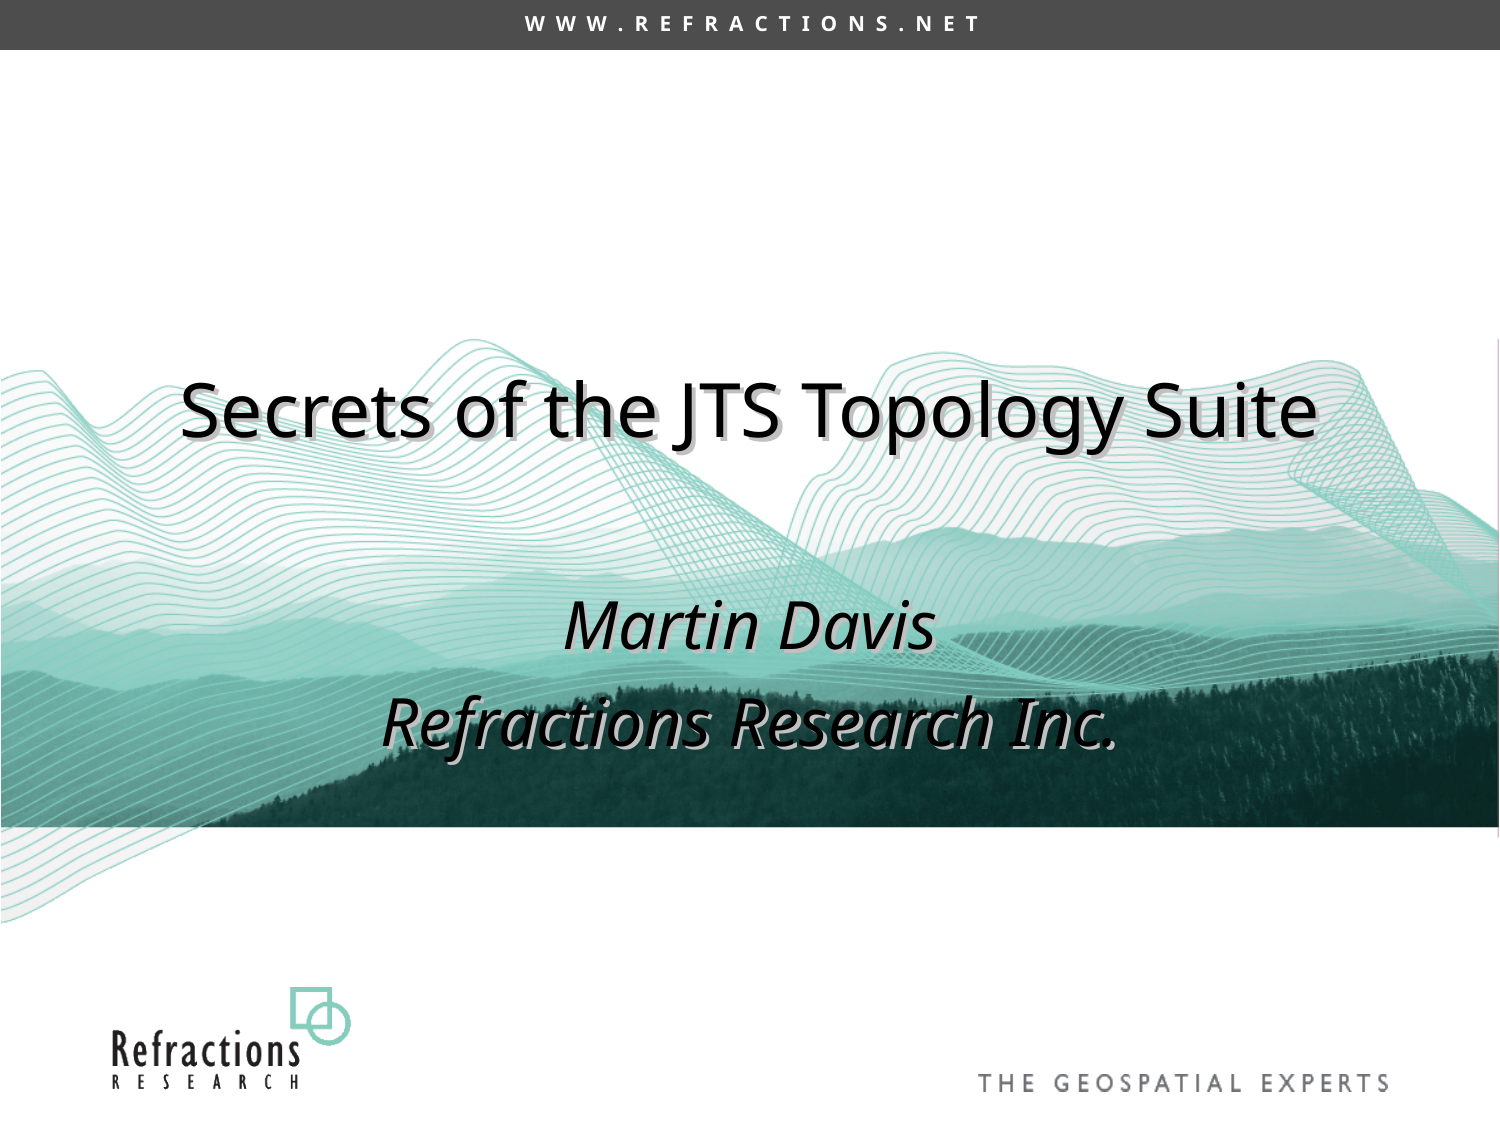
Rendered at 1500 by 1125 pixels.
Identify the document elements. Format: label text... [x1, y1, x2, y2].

picture [1, 339, 1499, 924]
title Secrets of the JTS Topology Suite [112, 286, 1388, 529]
subtitle Martin Davis Refractions Research Inc. [225, 575, 1276, 863]
picture [112, 987, 351, 1090]
picture [978, 1074, 1388, 1092]
